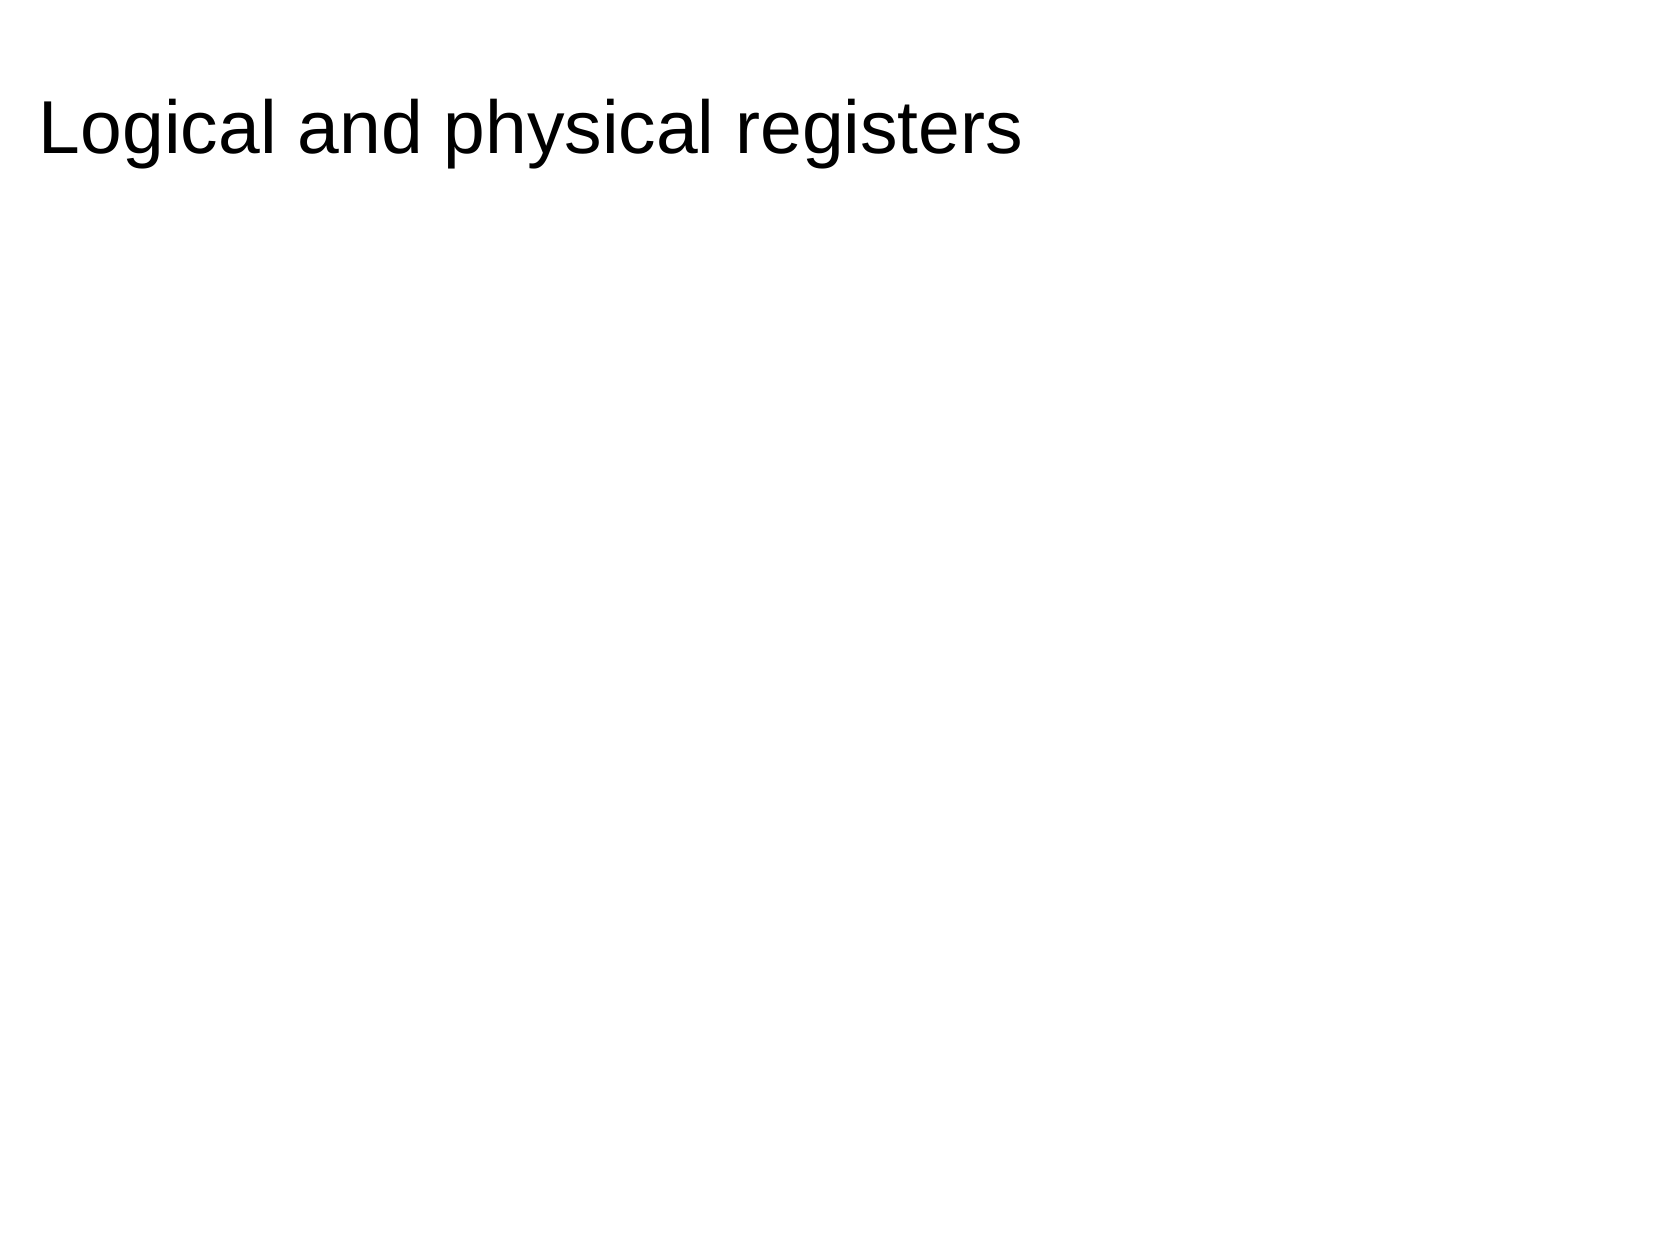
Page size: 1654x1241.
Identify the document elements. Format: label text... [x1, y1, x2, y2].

text_box Logical and physical registers [24, 71, 1039, 177]
